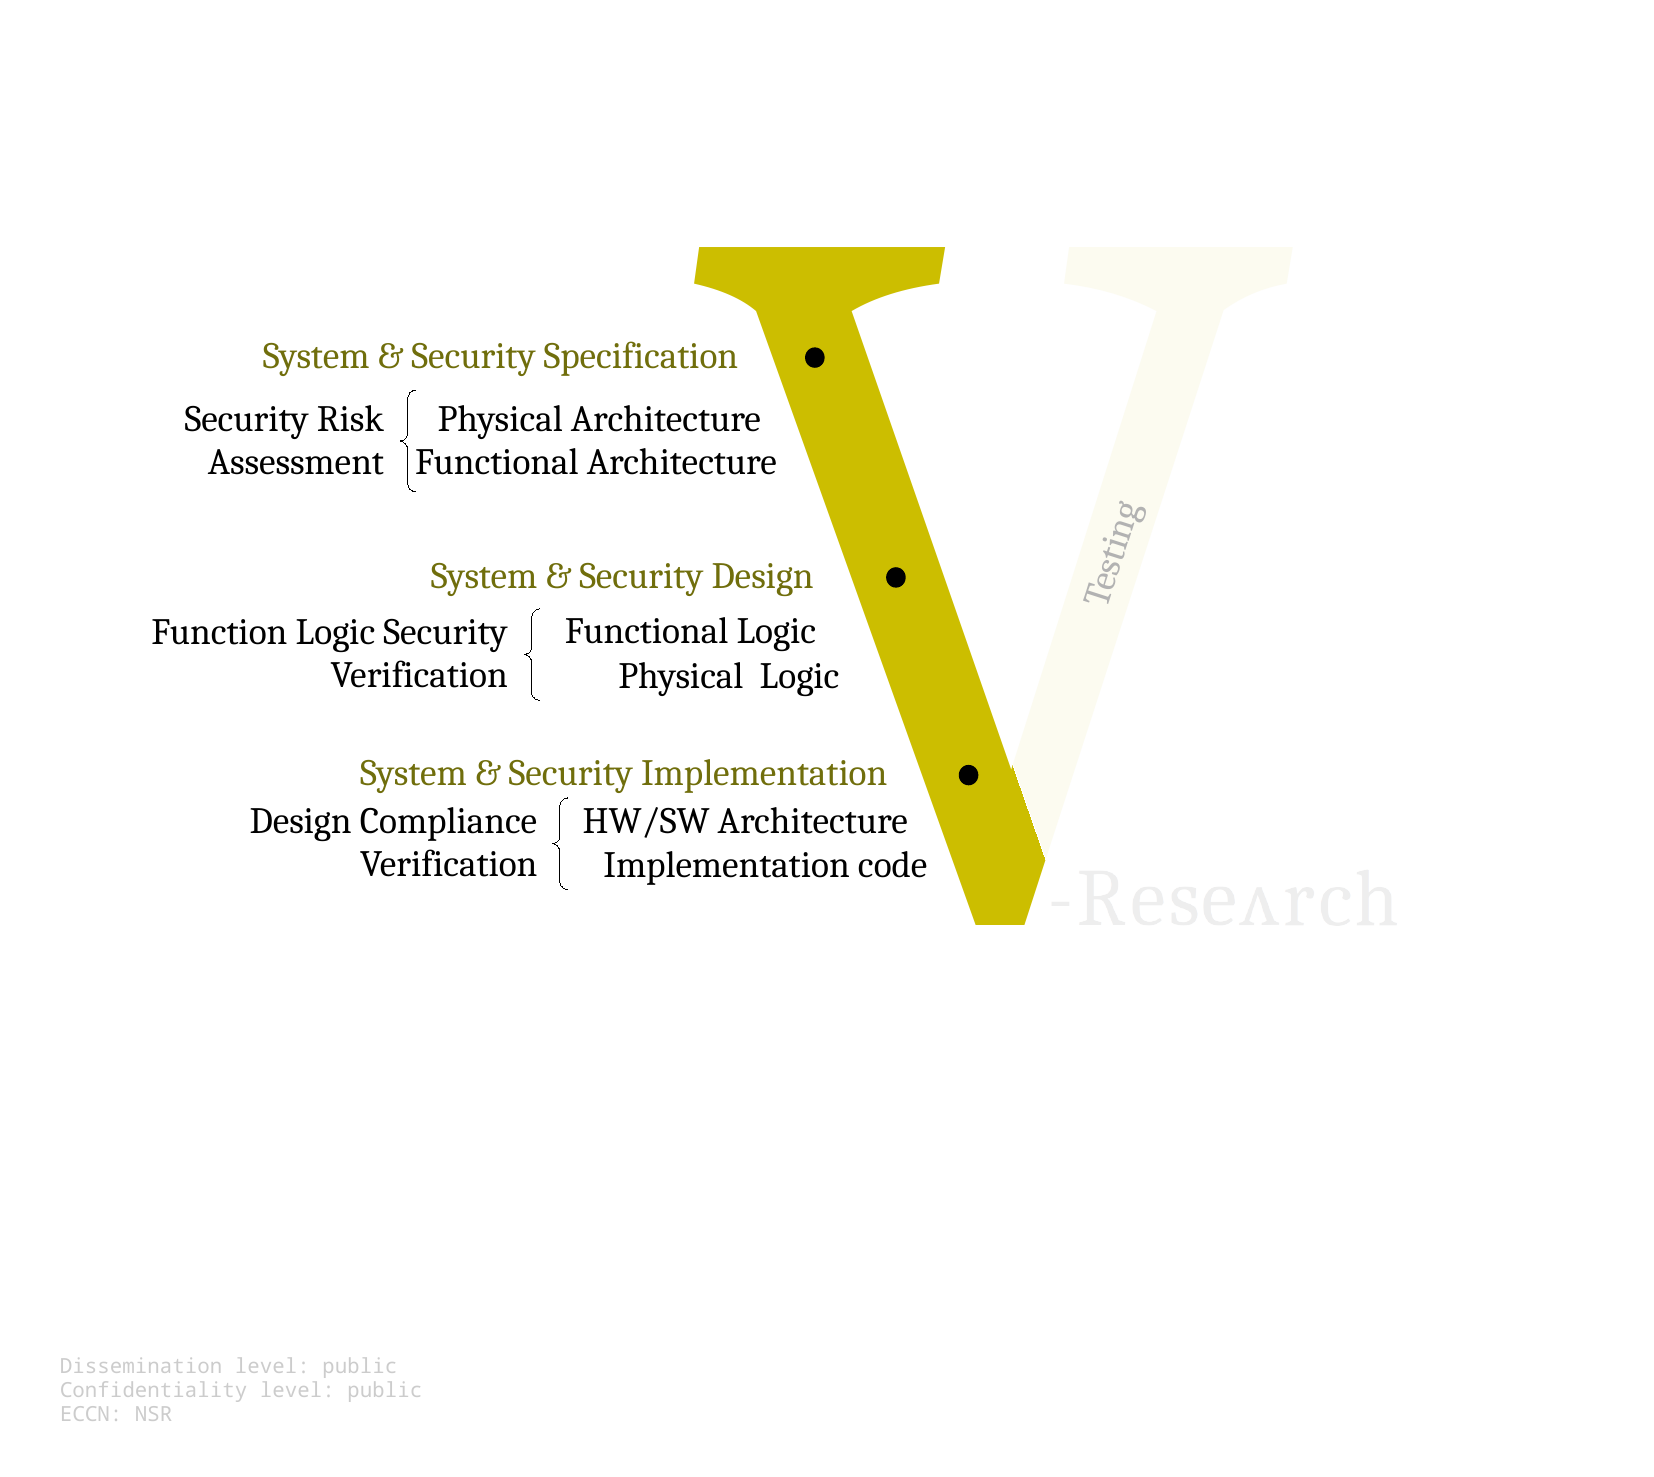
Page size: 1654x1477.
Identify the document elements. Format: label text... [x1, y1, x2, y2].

text_box HW/SW Architecture [567, 792, 937, 852]
text_box Functional Architecture [400, 434, 807, 493]
text_box [805, 347, 825, 368]
text_box Physical Architecture [422, 390, 795, 450]
text_box Testing [995, 268, 1231, 842]
text_box Implementation code [588, 836, 969, 896]
text_box [858, 171, 1476, 846]
text_box [886, 567, 906, 588]
text_box Function Logic Security Verification [133, 603, 523, 707]
text_box Physical Logic [603, 647, 916, 707]
picture [614, 0, 1500, 1190]
text_box Design Compliance Verification [162, 792, 553, 896]
text_box Security Risk Assessment [106, 390, 399, 493]
text_box Functional Logic [550, 602, 901, 662]
text_box System & Security Implementation [320, 745, 903, 806]
text_box Dissemination level: public Confidentiality level: public ECCN: NSR [44, 1346, 917, 1435]
text_box System & Security Specification [176, 327, 614, 388]
text_box System & Security Design [390, 548, 829, 607]
text_box [958, 764, 979, 786]
